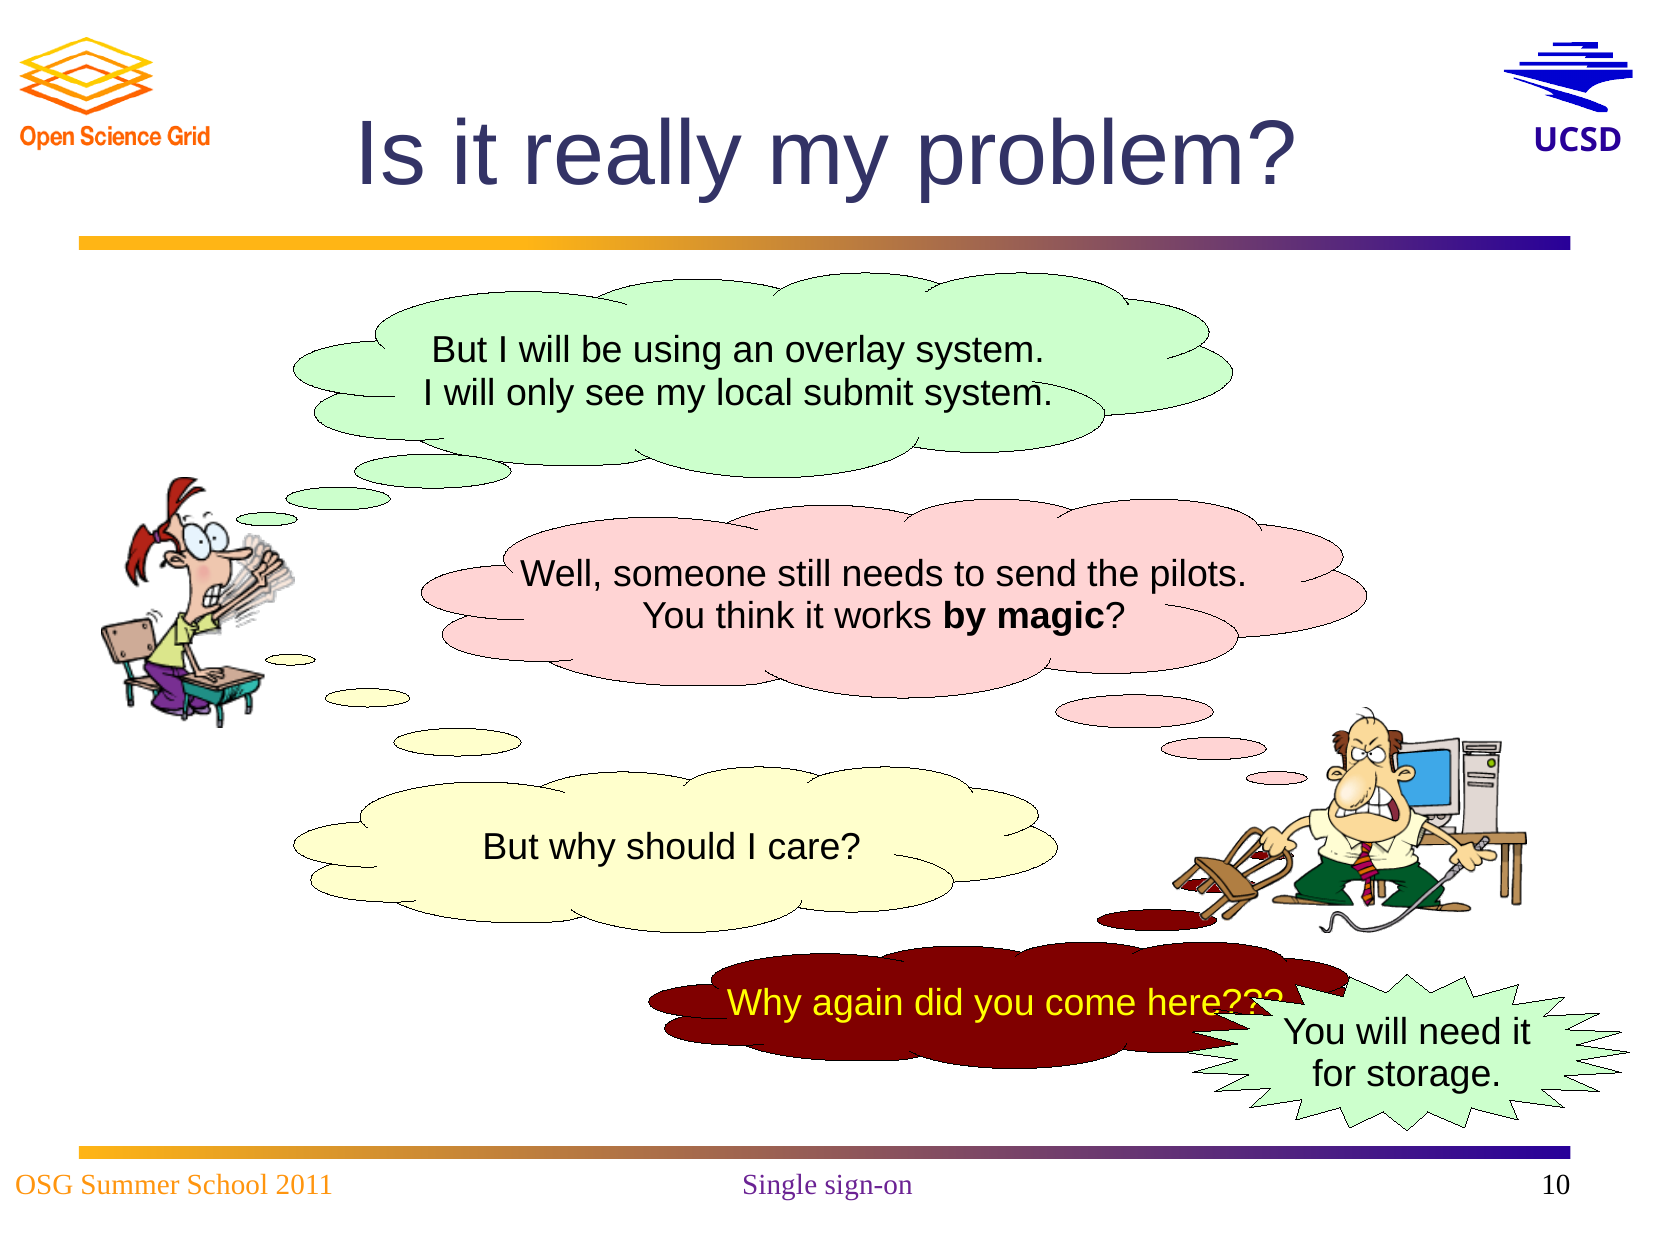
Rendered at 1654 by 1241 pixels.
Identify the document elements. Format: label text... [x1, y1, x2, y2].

picture [1495, 42, 1637, 118]
text_box But why should I care? [393, 728, 522, 757]
text_box But I will be using an overlay system. I will only see my local submit system. [293, 272, 1233, 489]
text_box But I will be using an overlay system. I will only see my local submit system. [295, 487, 391, 510]
text_box Why again did you come here??? [648, 942, 1349, 1069]
text_box Well, someone still needs to send the pilots. You think it works by magic? [421, 499, 1367, 699]
title Is it really my problem? [82, 49, 1571, 257]
text_box But why should I care? [293, 766, 1058, 933]
picture [1172, 707, 1527, 933]
text_box You will need it for storage. [1184, 974, 1630, 1131]
text_box Well, someone still needs to send the pilots. You think it works by magic? [1055, 694, 1211, 728]
text_box Why again did you come here??? [1097, 909, 1172, 931]
picture [0, 14, 229, 167]
text_box But why should I care? [325, 688, 410, 708]
picture [101, 477, 295, 728]
